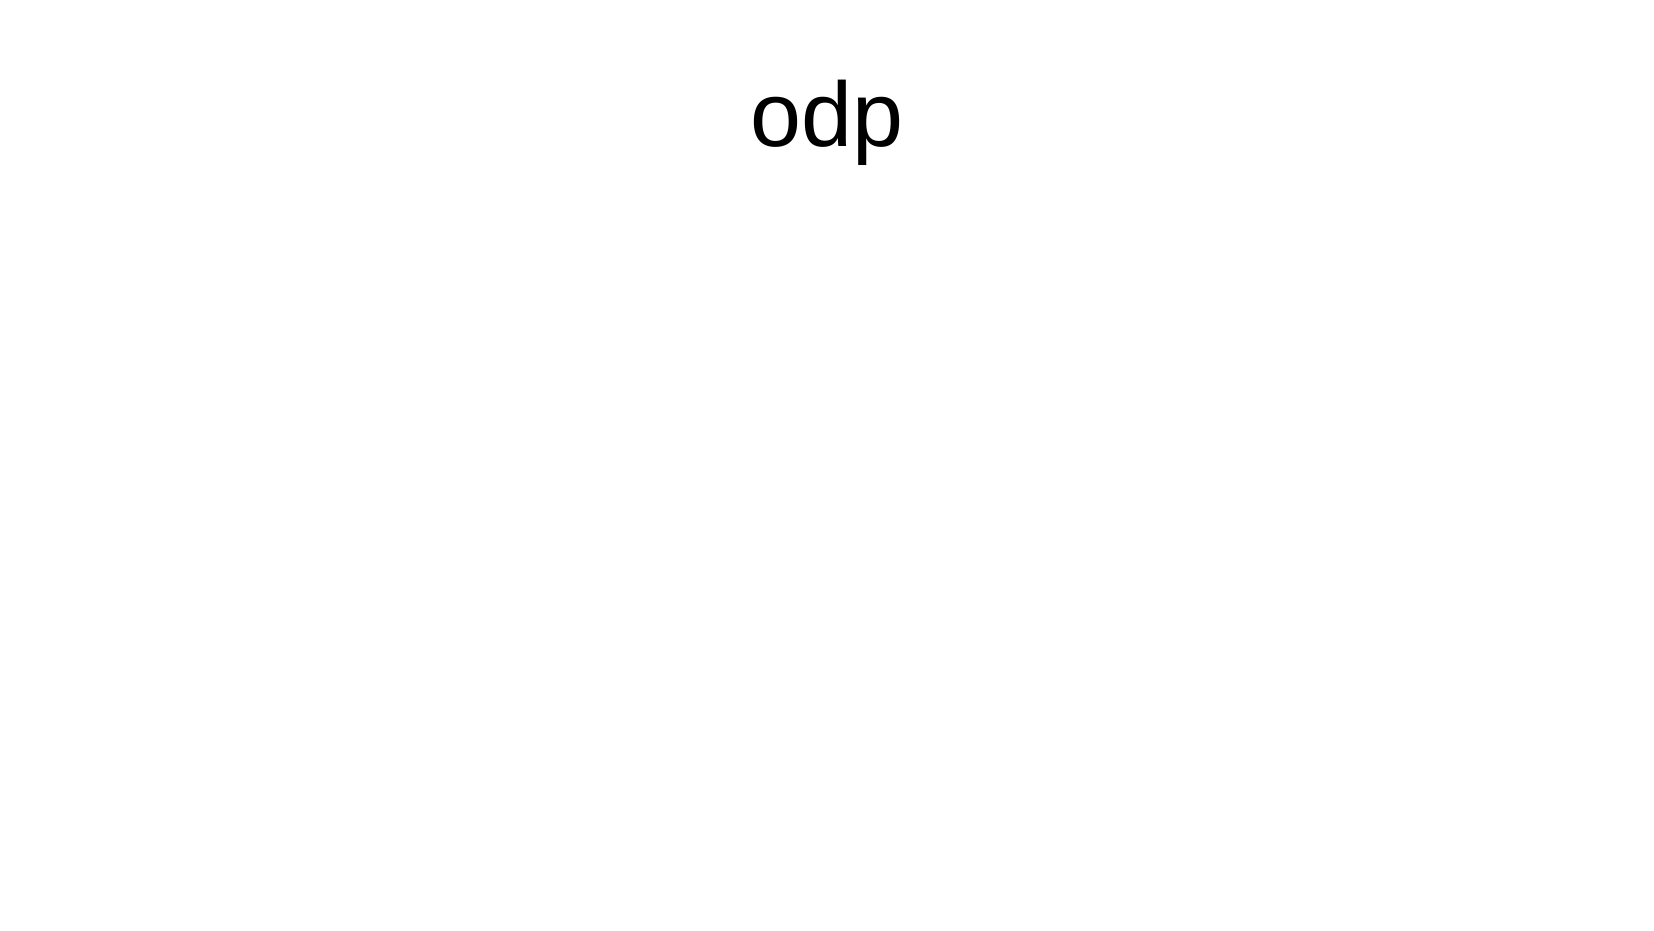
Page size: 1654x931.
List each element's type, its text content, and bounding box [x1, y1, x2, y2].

title odp [82, 37, 1571, 193]
